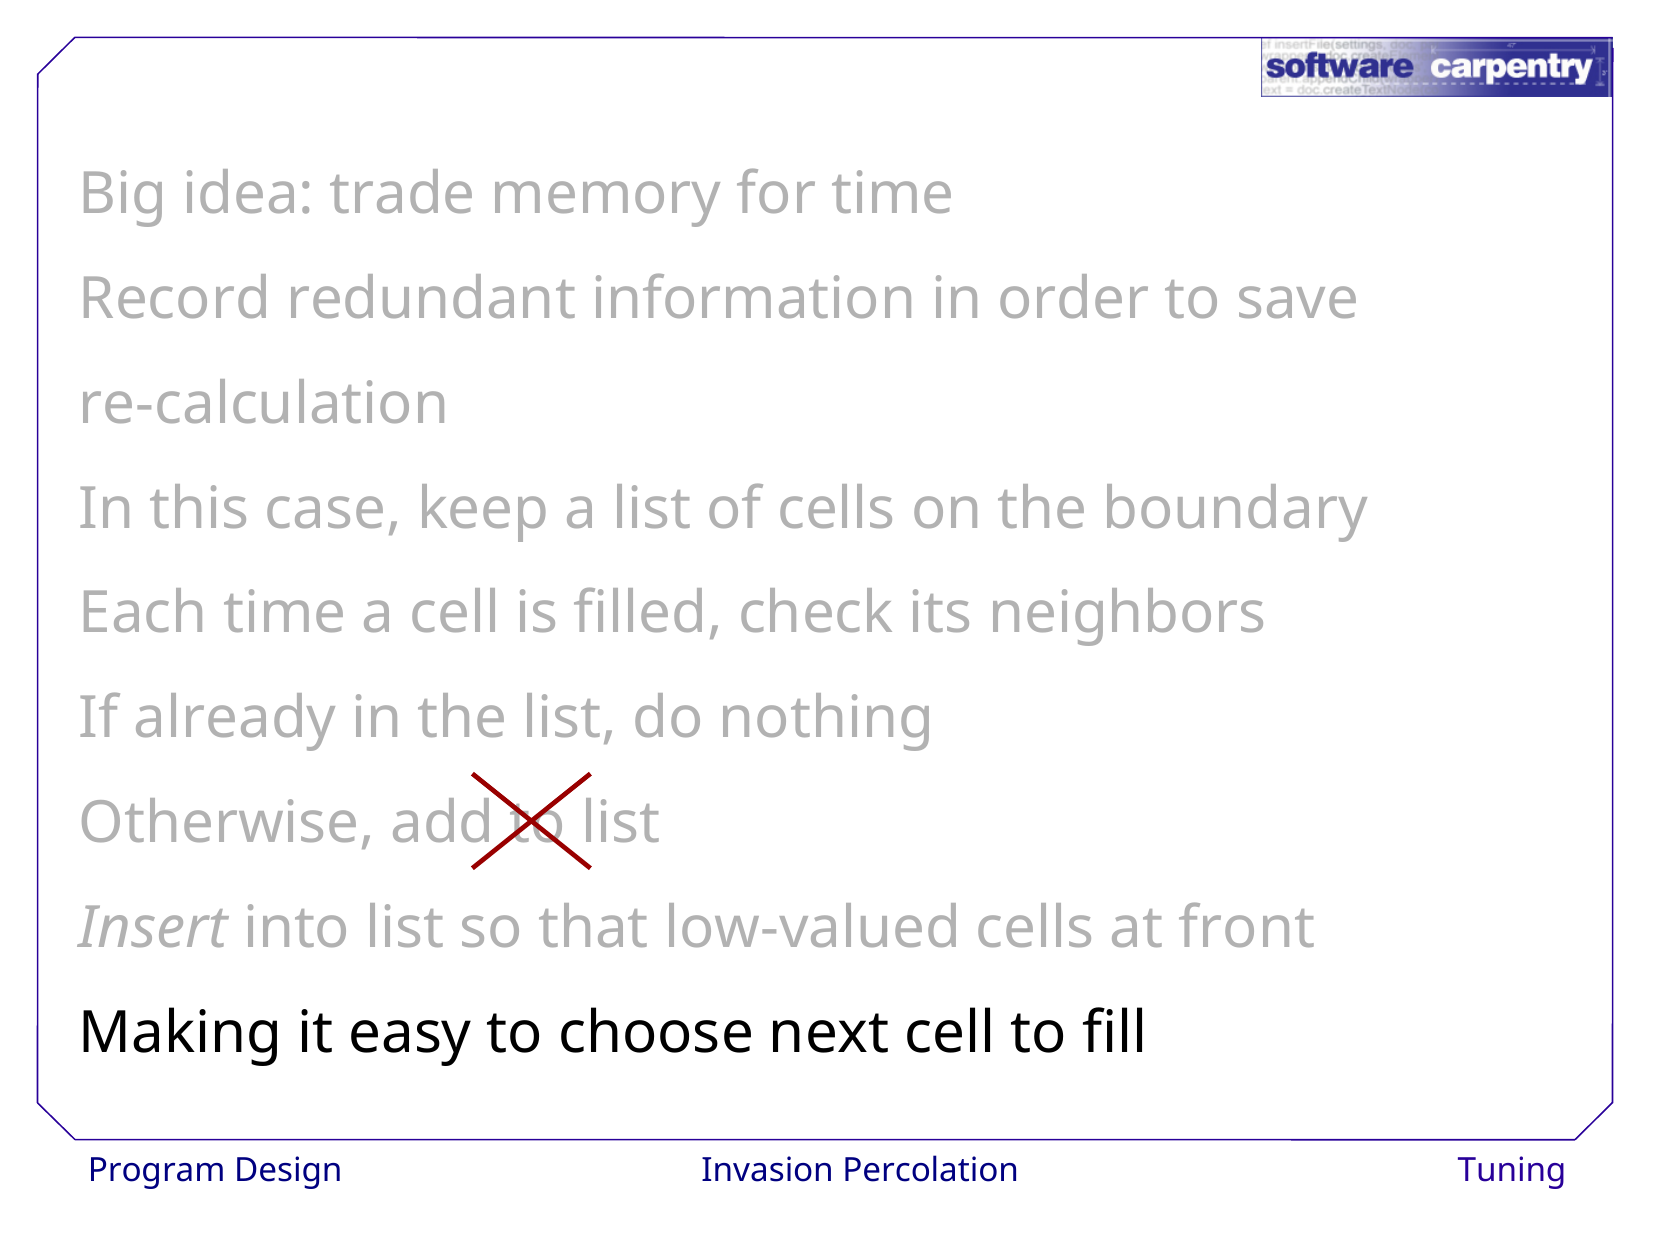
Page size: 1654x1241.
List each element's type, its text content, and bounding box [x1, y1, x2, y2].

picture [1261, 39, 1613, 97]
text_box Big idea: trade memory for time Record redundant information in order to save re-calculation In this case, keep a list of cells on the boundary Each time a cell is filled, check its neighbors If already in the list, do nothing Otherwise, add to list Insert into list so that low-valued cells at front Making it easy to choose next cell to fill [63, 112, 1534, 1073]
